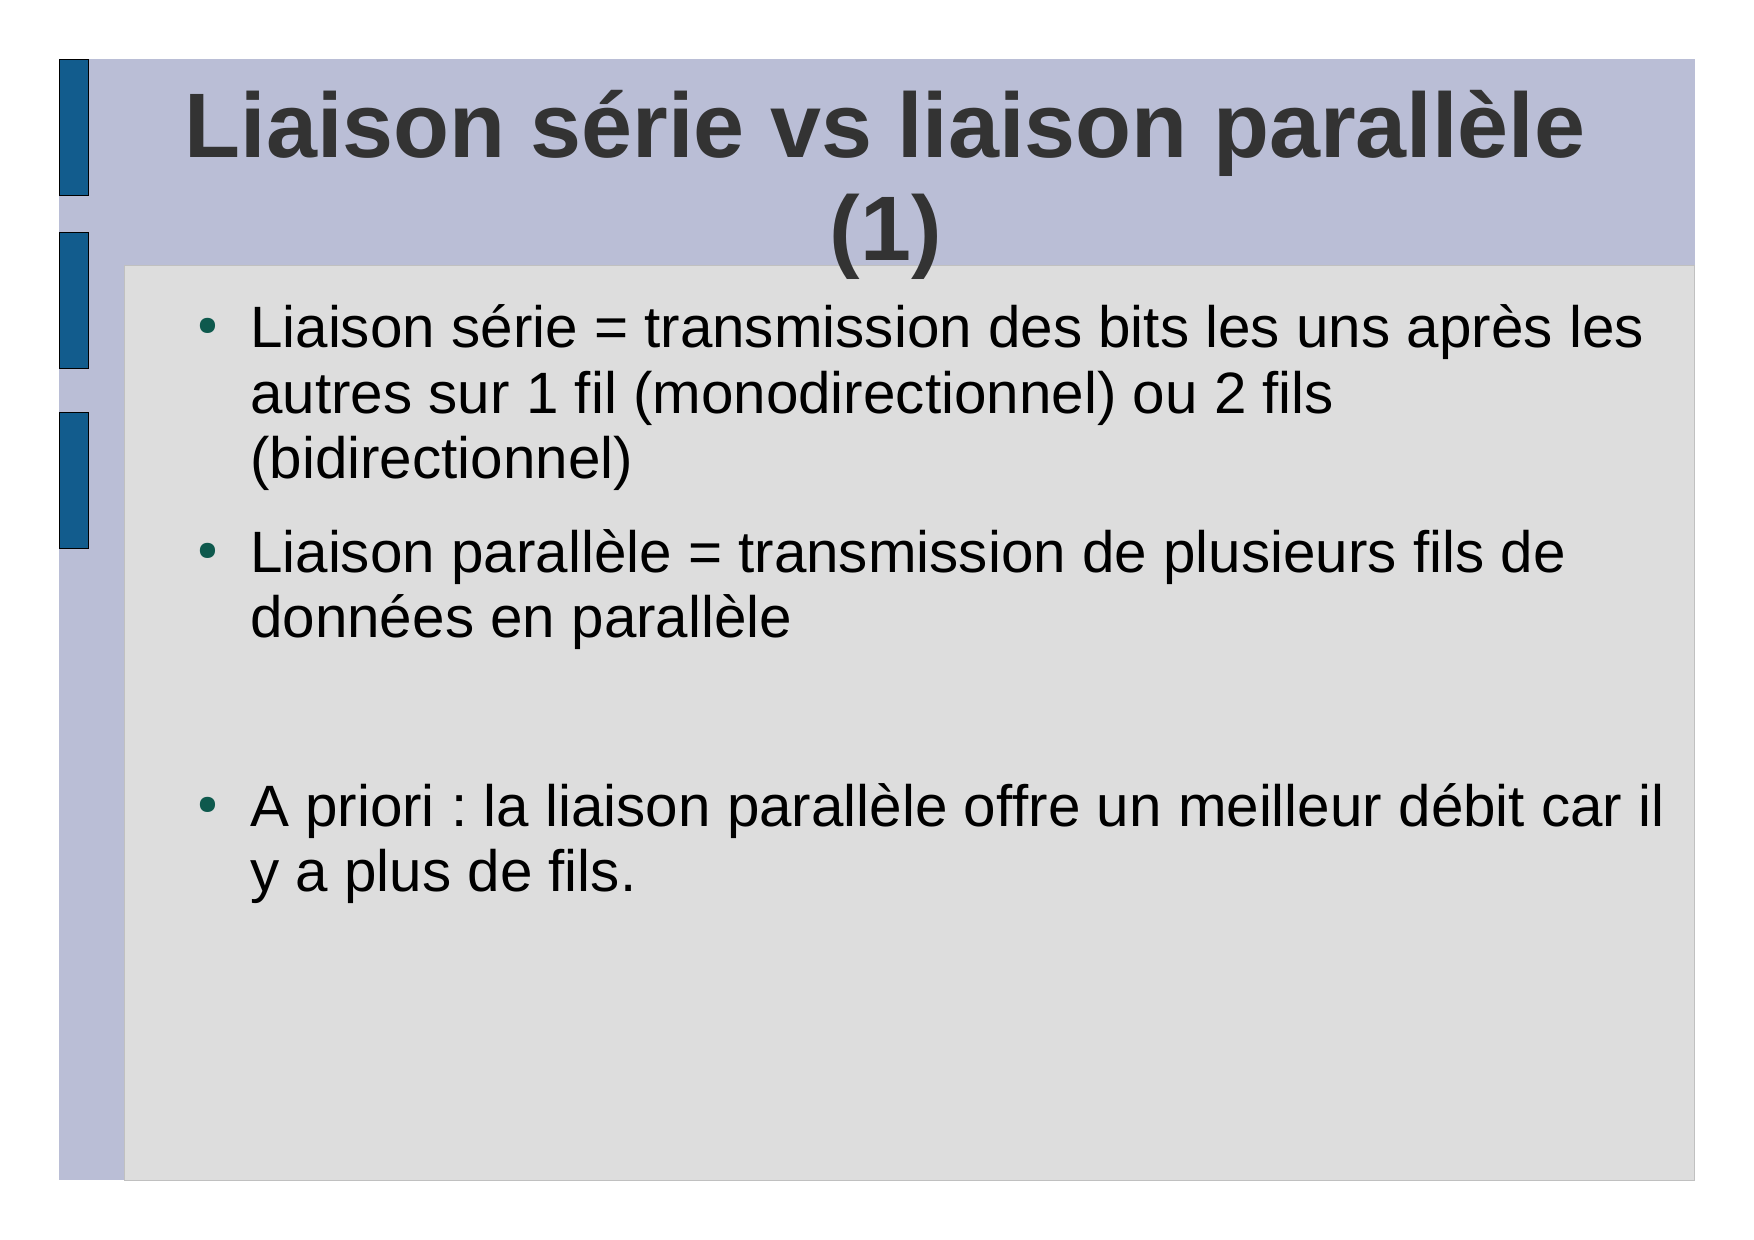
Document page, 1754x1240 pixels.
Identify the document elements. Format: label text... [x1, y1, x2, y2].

title Liaison série vs liaison parallèle (1) [118, 74, 1654, 280]
list Liaison série = transmission des bits les uns après les autres sur 1 fil (monodirectionnel) ou 2 fils (bidirectionnel) Liaison parallèle = transmission de plusieurs fils de données en parallèle A priori : la liaison parallèle offre un meilleur débit car il y a plus de fils. [179, 295, 1684, 1093]
